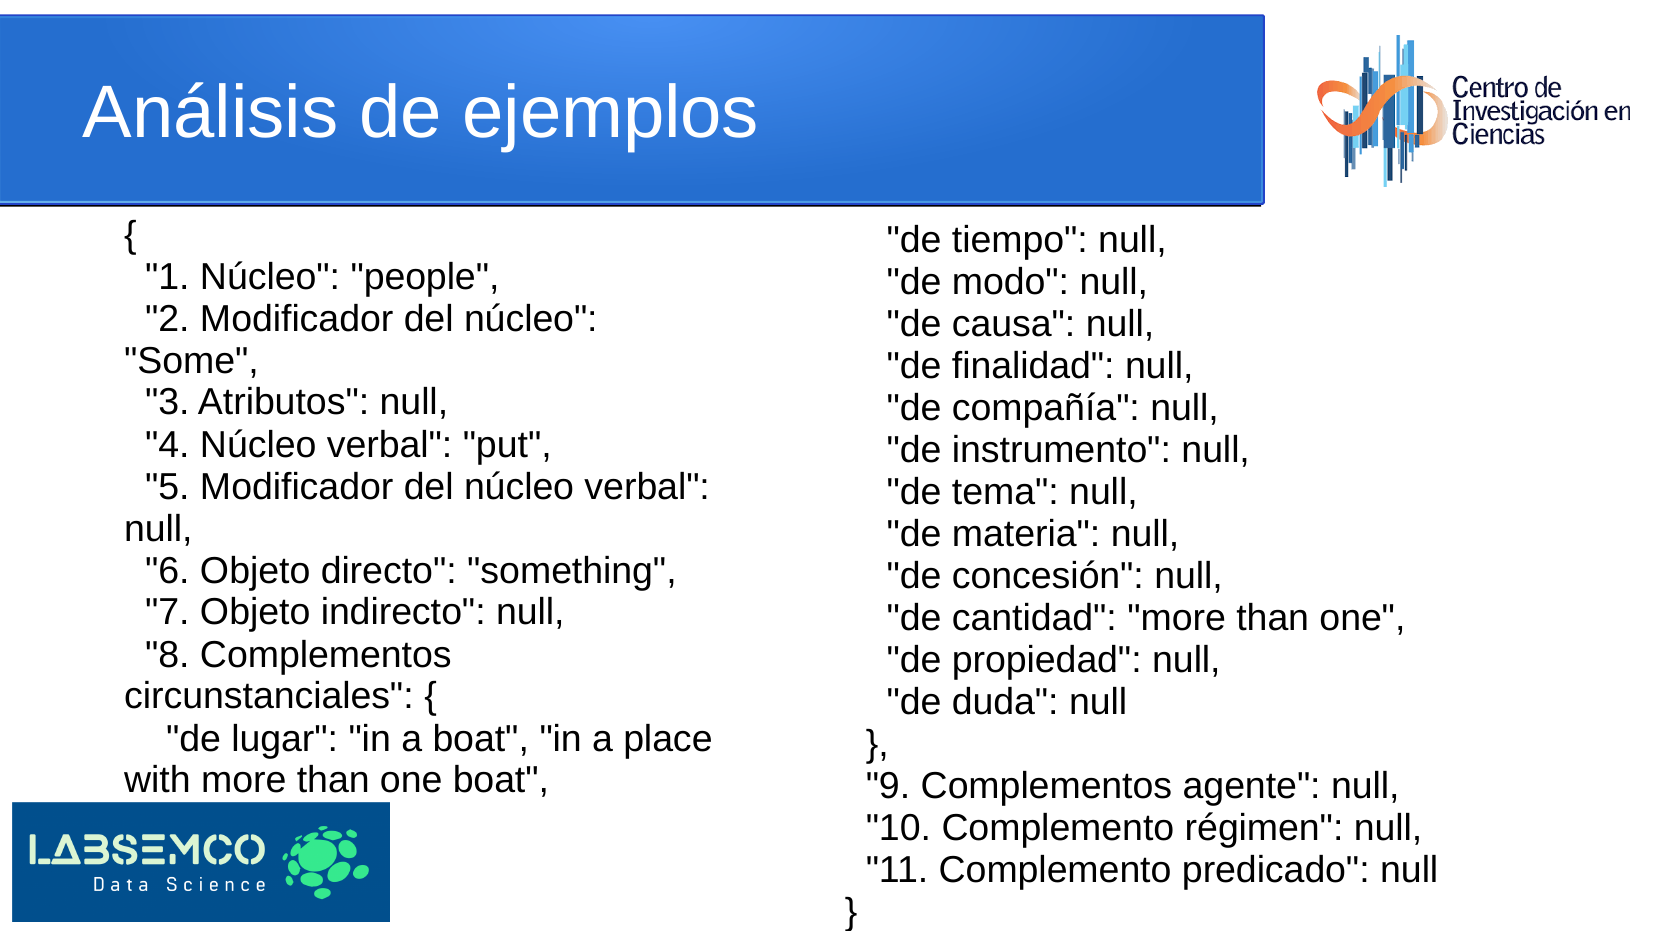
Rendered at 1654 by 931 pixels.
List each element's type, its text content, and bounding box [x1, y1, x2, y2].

title Análisis de ejemplos [82, 35, 1235, 189]
picture [11, 801, 390, 922]
text_box { "1. Núcleo": "people", "2. Modificador del núcleo": "Some", "3. Atributos": null, "4. Núcleo verbal": "put", "5. Modificador del núcleo verbal": null, "6. Objeto directo": "something", "7. Objeto indirecto": null, "8. Complementos circunstanciales": { "de lugar": "in a boat", "in a place with more than one boat", [109, 205, 756, 851]
picture [1317, 35, 1630, 187]
text_box "de tiempo": null, "de modo": null, "de causa": null, "de finalidad": null, "de compañía": null, "de instrumento": null, "de tema": null, "de materia": null, "de concesión": null, "de cantidad": "more than one", "de propiedad": null, "de duda": null }, "9. Complementos agente": null, "10. Complemento régimen": null, "11. Complemento predicado": null } [829, 211, 1477, 931]
